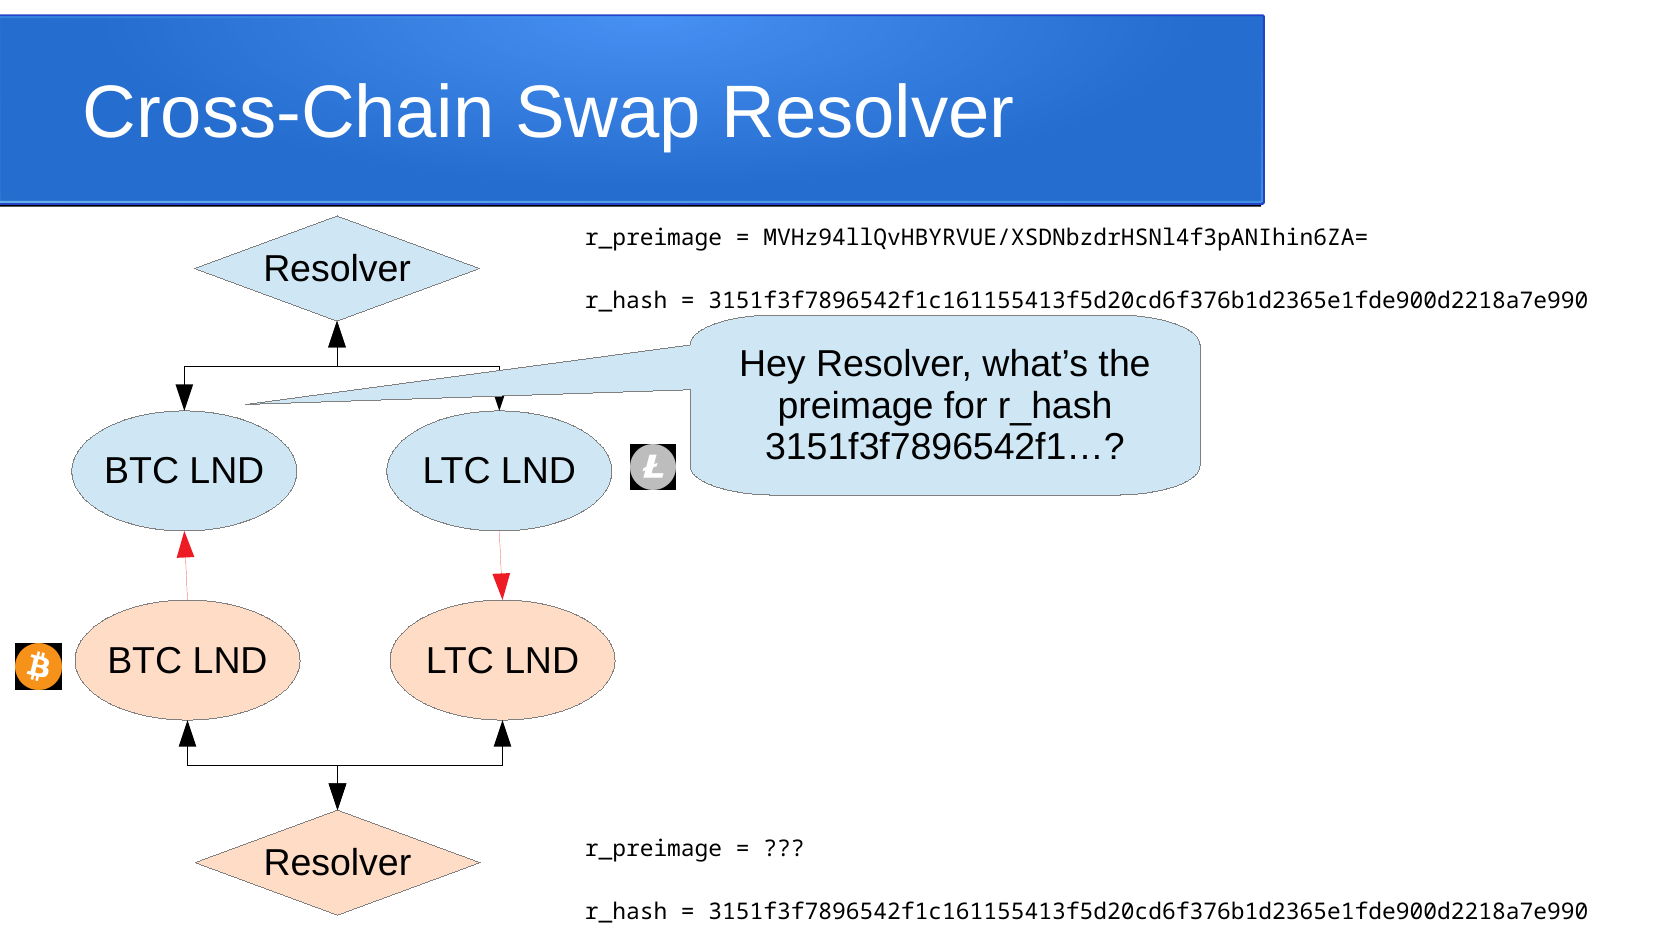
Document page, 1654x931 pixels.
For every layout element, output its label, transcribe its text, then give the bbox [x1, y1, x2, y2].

picture [15, 643, 62, 691]
text_box BTC LND [75, 600, 301, 721]
text_box LTC LND [390, 600, 616, 721]
text_box BTC LND [71, 410, 297, 531]
text_box Hey Resolver, what’s the preimage for r_hash 3151f3f7896542f1…? [245, 315, 1201, 496]
title Cross-Chain Swap Resolver [82, 35, 1235, 189]
text_box LTC LND [386, 410, 612, 531]
text_box r_preimage = MVHz94llQvHBYRVUE/XSDNbzdrHSNl4f3pANIhin6ZA= r_hash = 3151f3f7896542f1c161155413f5d20cd6f376b1d2365e1fde900d2218a7e990 [570, 214, 1606, 301]
text_box Resolver [195, 810, 481, 916]
picture [630, 444, 676, 490]
text_box Resolver [194, 215, 480, 321]
text_box r_preimage = ??? r_hash = 3151f3f7896542f1c161155413f5d20cd6f376b1d2365e1fde900d2218a7e990 [570, 825, 1606, 911]
